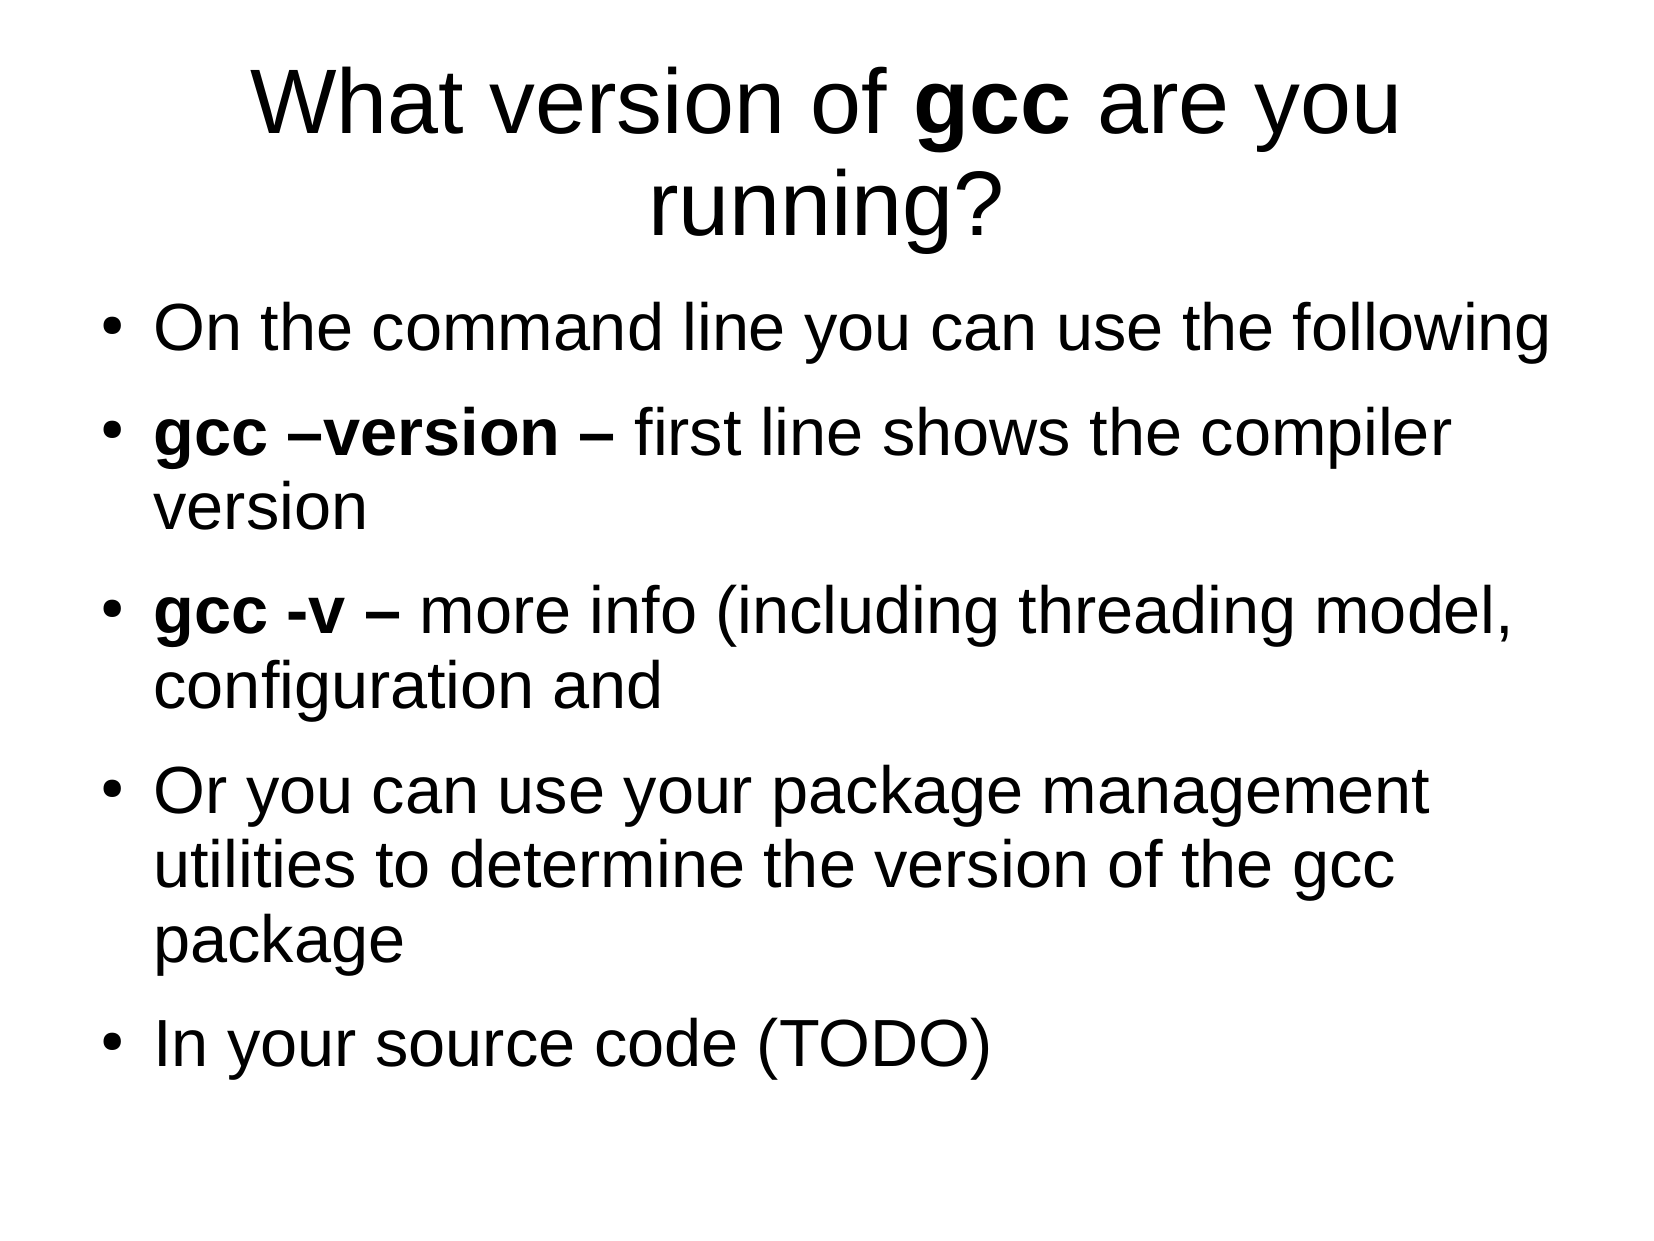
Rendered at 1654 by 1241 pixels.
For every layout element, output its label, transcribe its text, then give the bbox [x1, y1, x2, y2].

title What version of gcc are you running? [82, 49, 1571, 257]
list On the command line you can use the following gcc –version – first line shows the compiler version gcc -v – more info (including threading model, configuration and Or you can use your package management utilities to determine the version of the gcc package In your source code (TODO) [82, 290, 1571, 1109]
